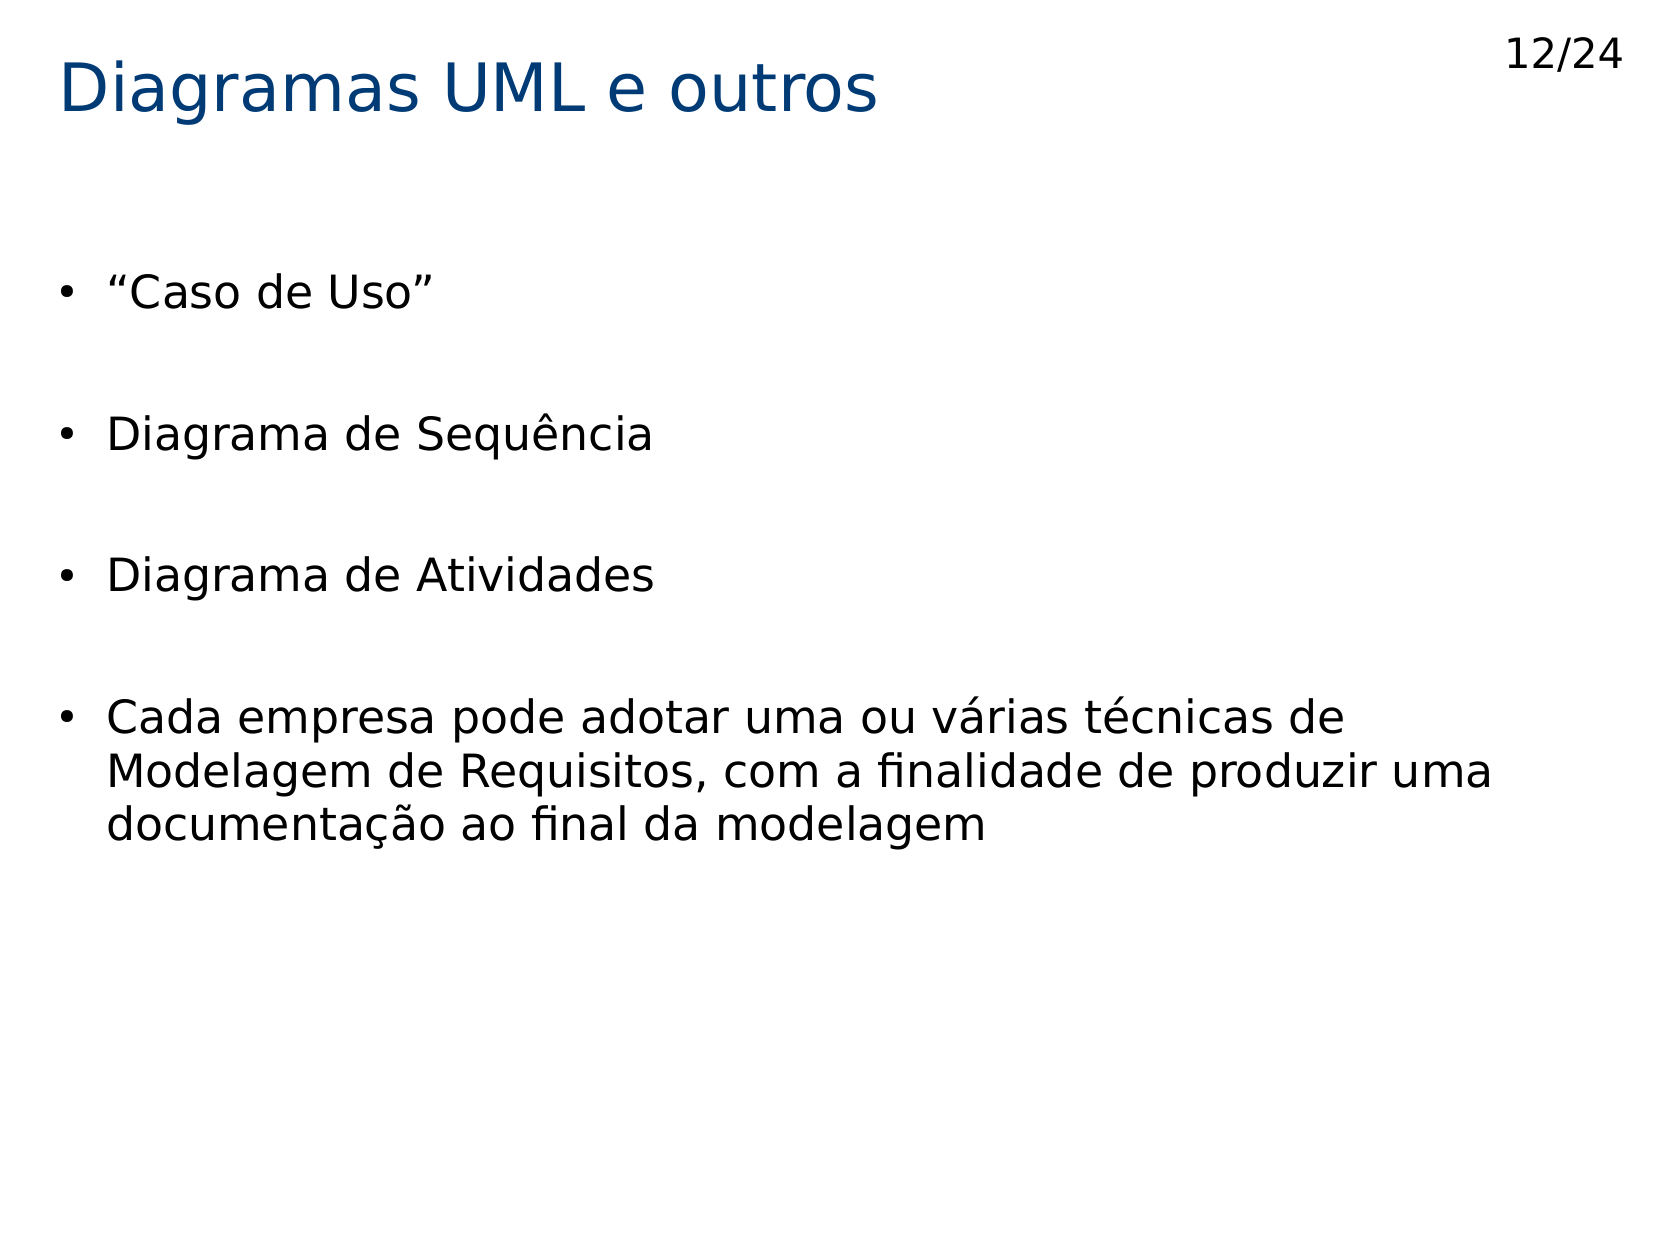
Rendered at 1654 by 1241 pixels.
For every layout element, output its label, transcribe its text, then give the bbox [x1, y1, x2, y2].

list “Caso de Uso” Diagrama de Sequência Diagrama de Atividades Cada empresa pode adotar uma ou várias técnicas de Modelagem de Requisitos, com a finalidade de produzir uma documentação ao final da modelagem [59, 265, 1625, 1211]
title Diagramas UML e outros [59, 29, 1506, 148]
